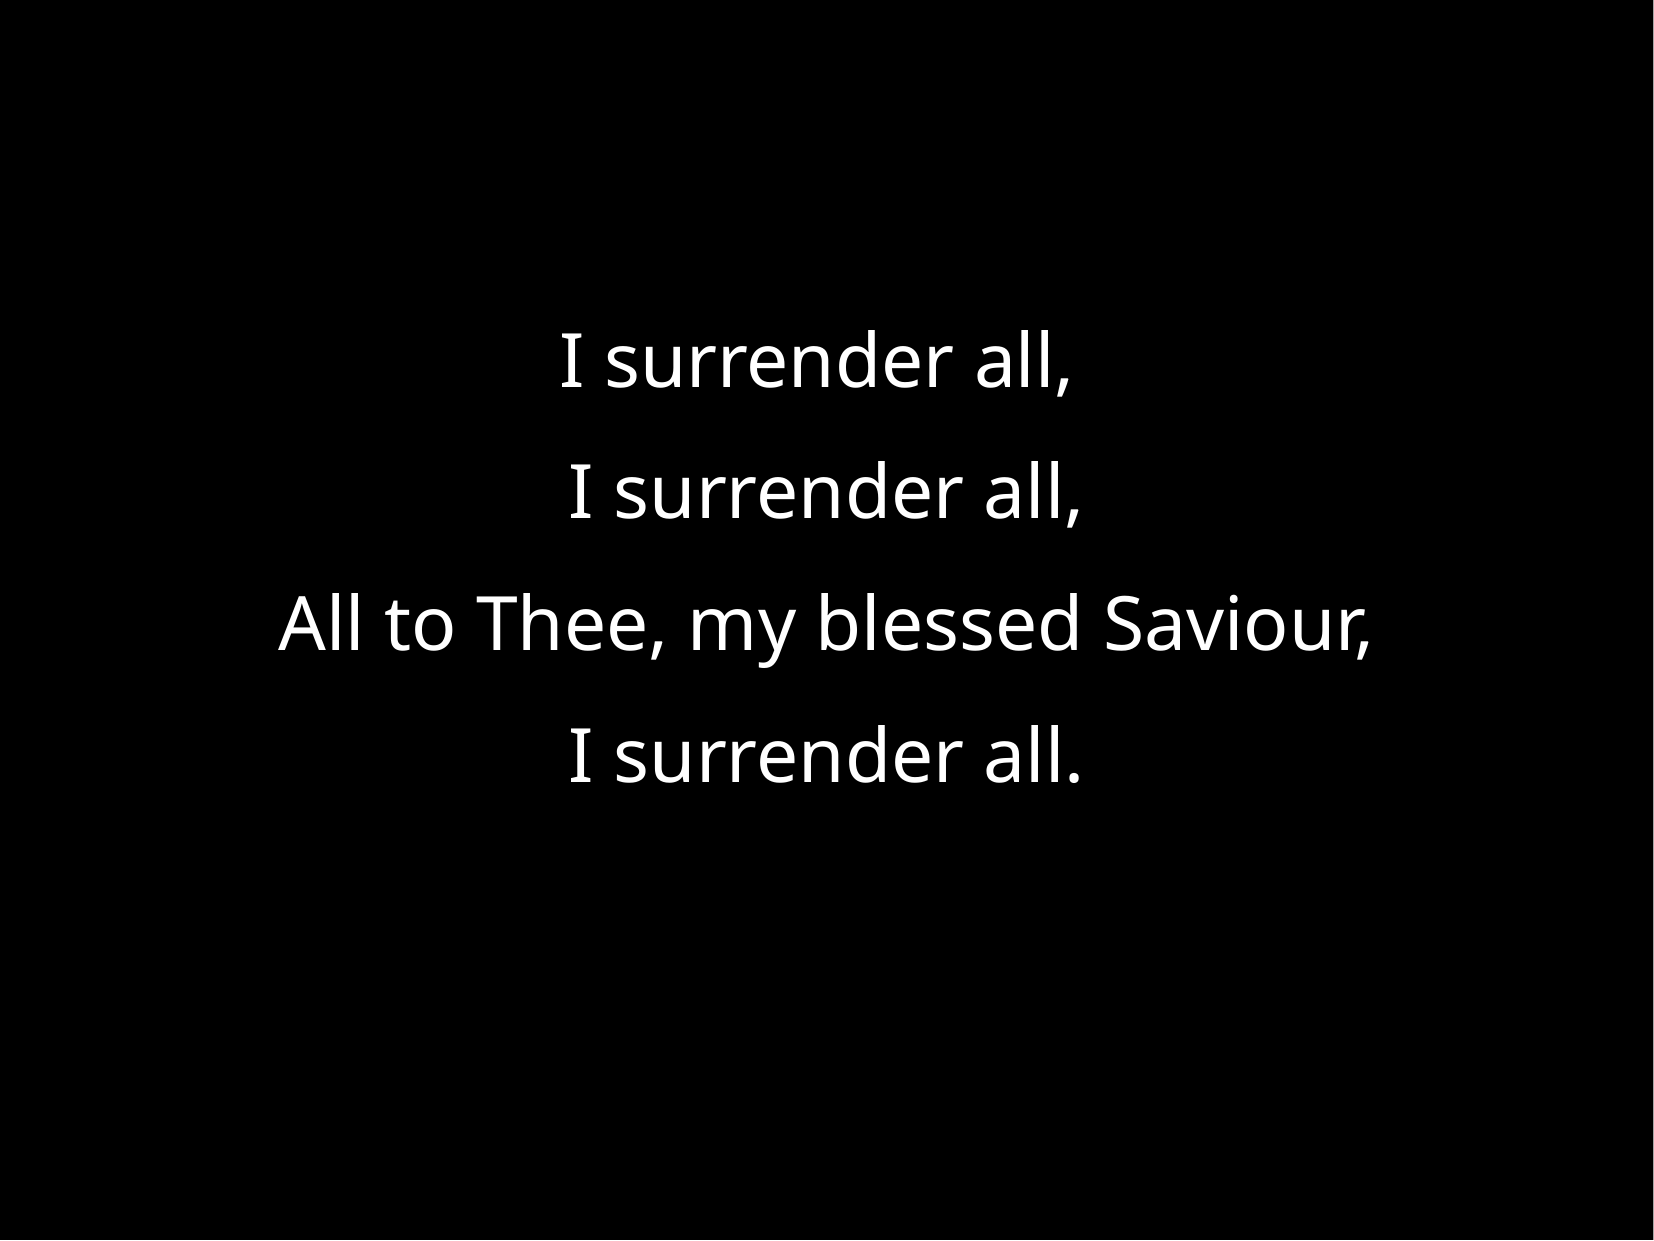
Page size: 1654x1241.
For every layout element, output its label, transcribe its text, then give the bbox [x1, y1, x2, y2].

list I surrender all, I surrender all, All to Thee, my blessed Saviour, I surrender all. [0, 307, 1654, 1229]
